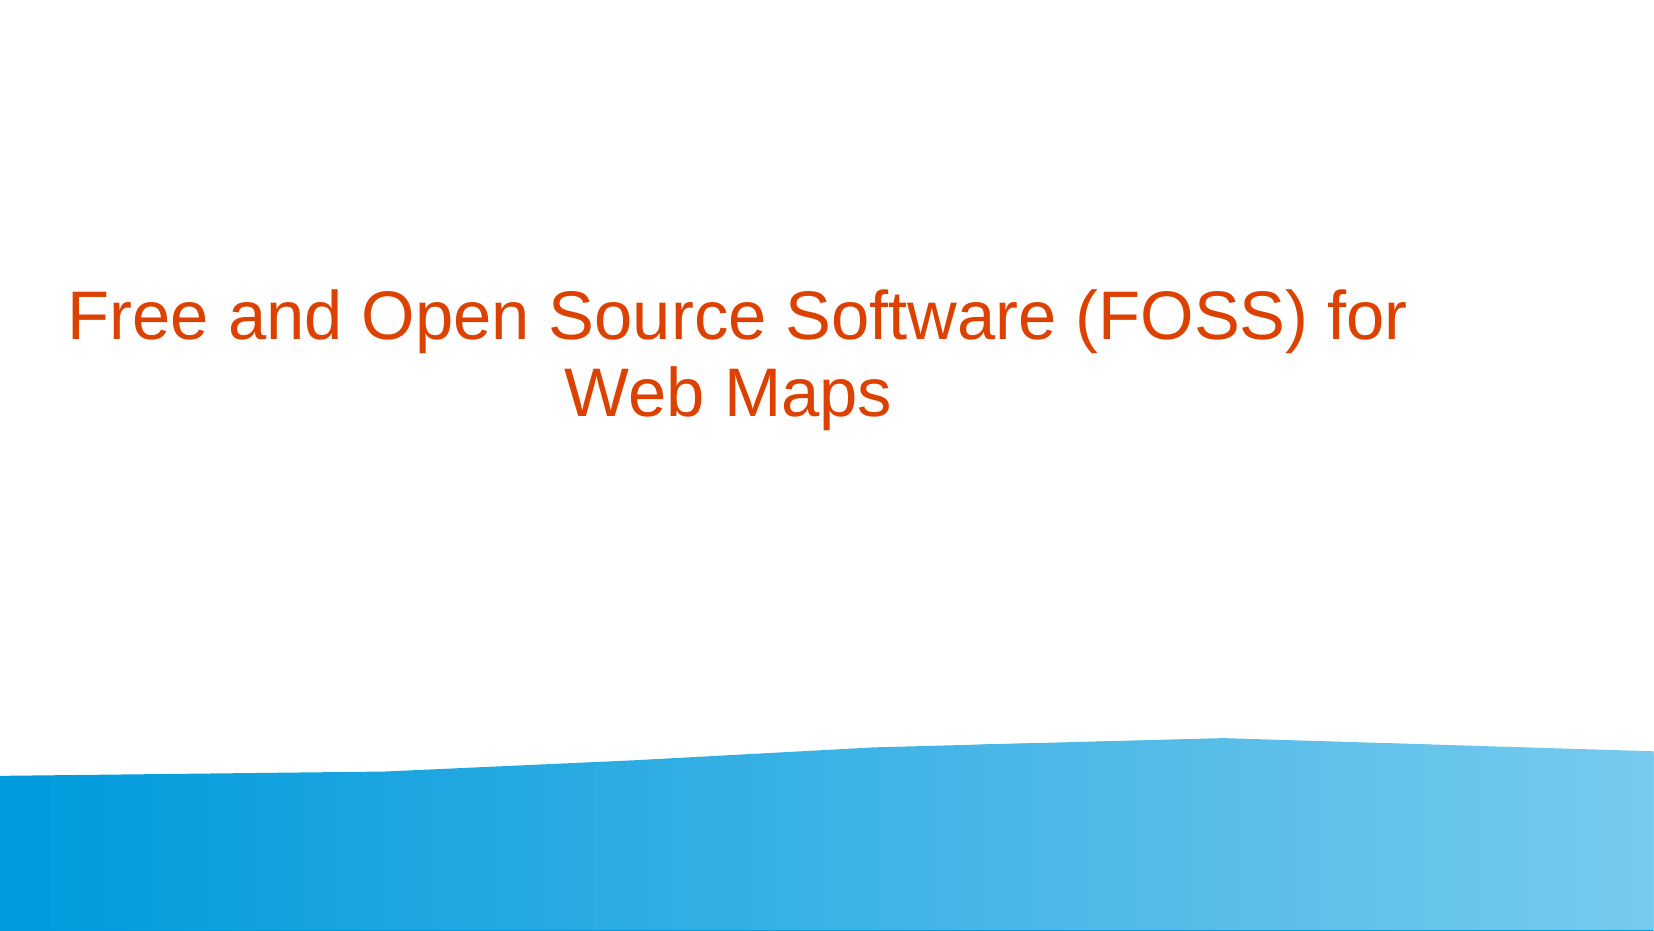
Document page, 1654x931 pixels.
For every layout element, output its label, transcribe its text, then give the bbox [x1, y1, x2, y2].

title Free and Open Source Software (FOSS) for Web Maps [0, 265, 1477, 443]
